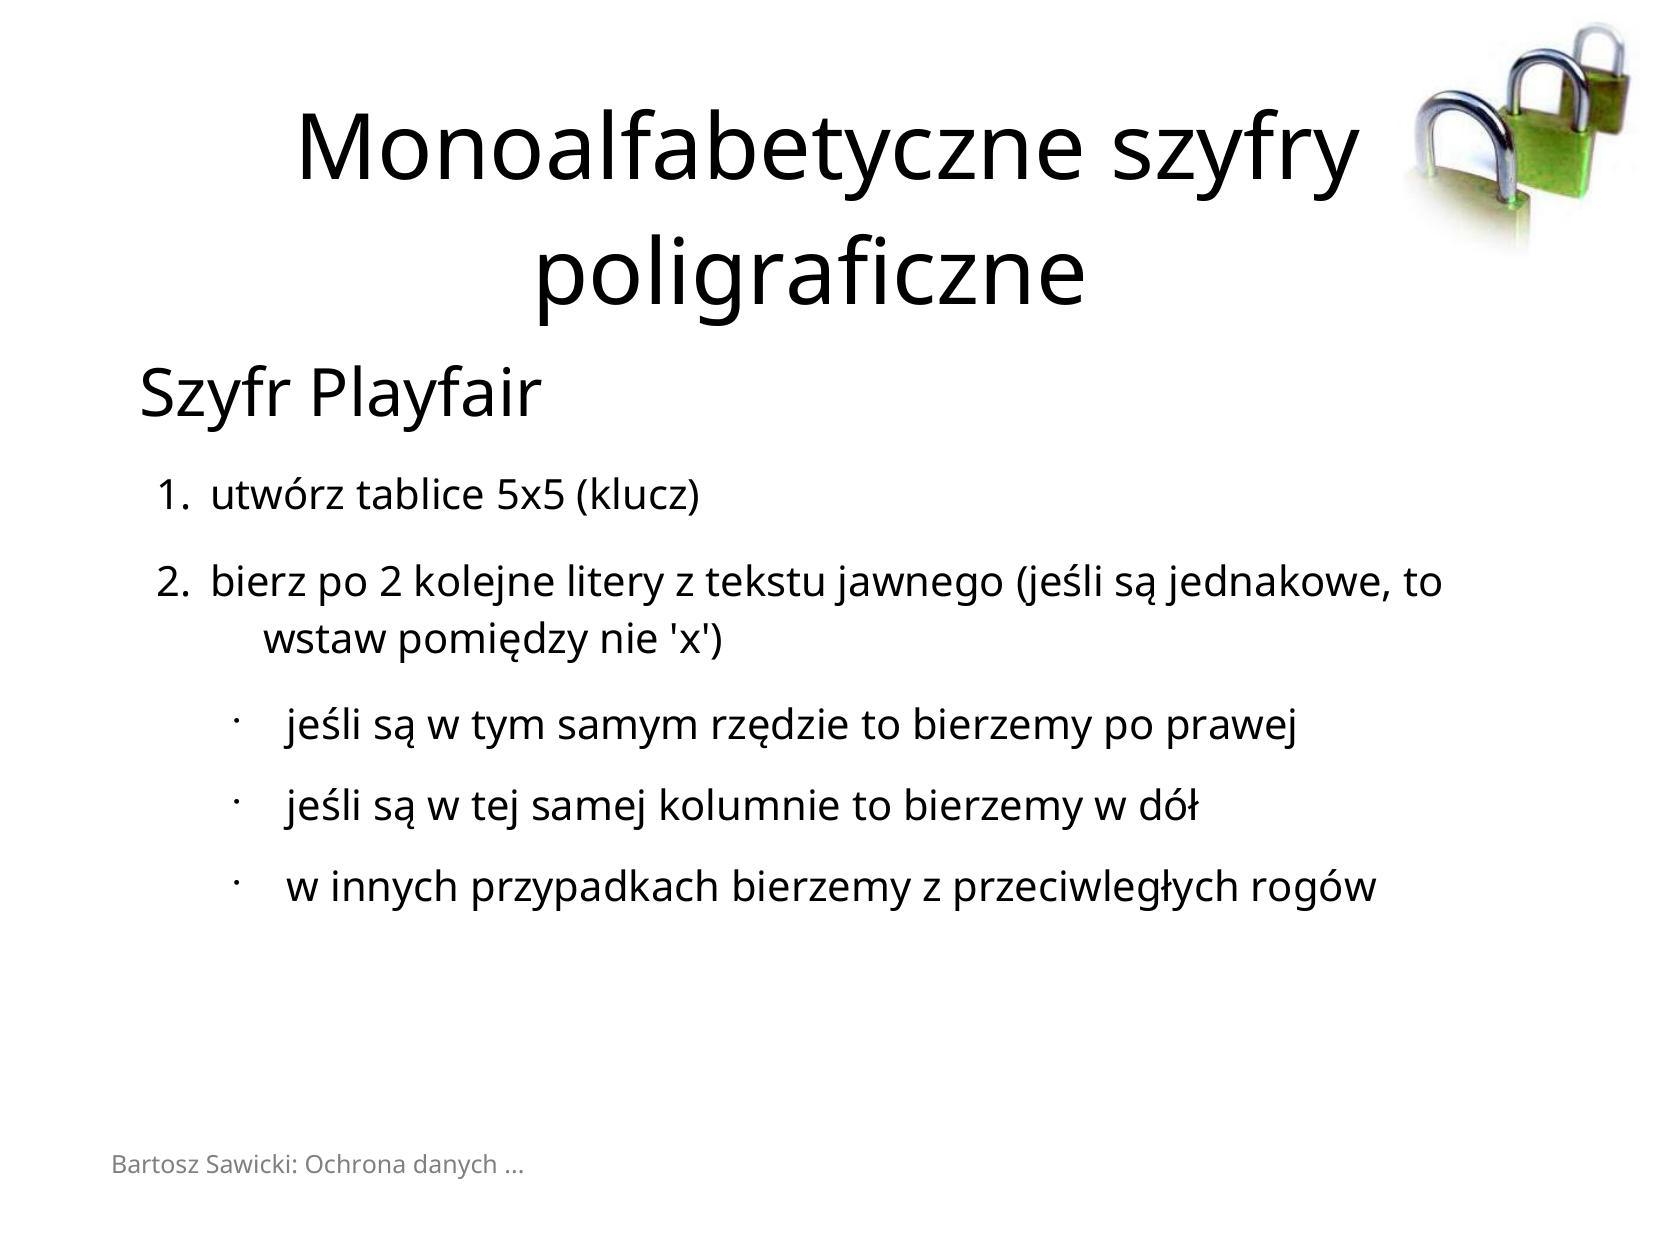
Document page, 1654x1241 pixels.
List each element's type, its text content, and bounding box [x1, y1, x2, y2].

picture [1385, 14, 1640, 266]
list Szyfr Playfair utwórz tablice 5x5 (klucz) bierz po 2 kolejne litery z tekstu jawnego (jeśli są jednakowe, to wstaw pomiędzy nie 'x') jeśli są w tym samym rzędzie to bierzemy po prawej jeśli są w tej samej kolumnie to bierzemy w dół w innych przypadkach bierzemy z przeciwległych rogów [121, 344, 1534, 1127]
title Monoalfabetyczne szyfry poligraficzne [121, 94, 1534, 319]
